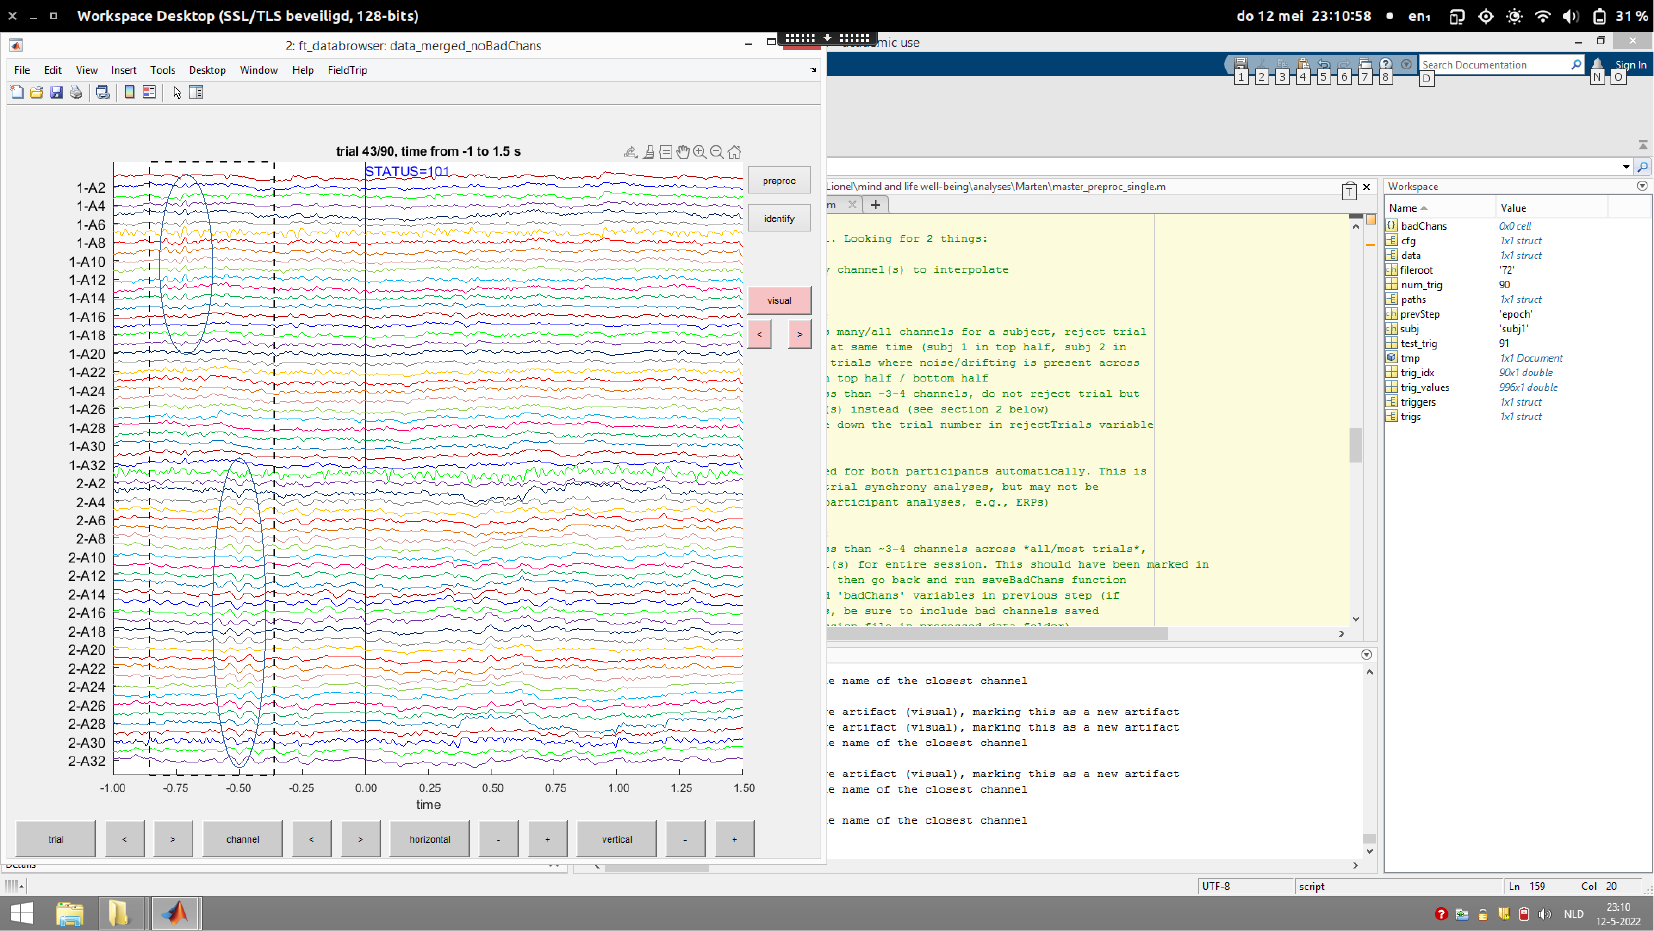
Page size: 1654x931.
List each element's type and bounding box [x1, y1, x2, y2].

text_box [159, 174, 213, 355]
text_box [212, 457, 266, 768]
picture [0, 0, 1654, 931]
